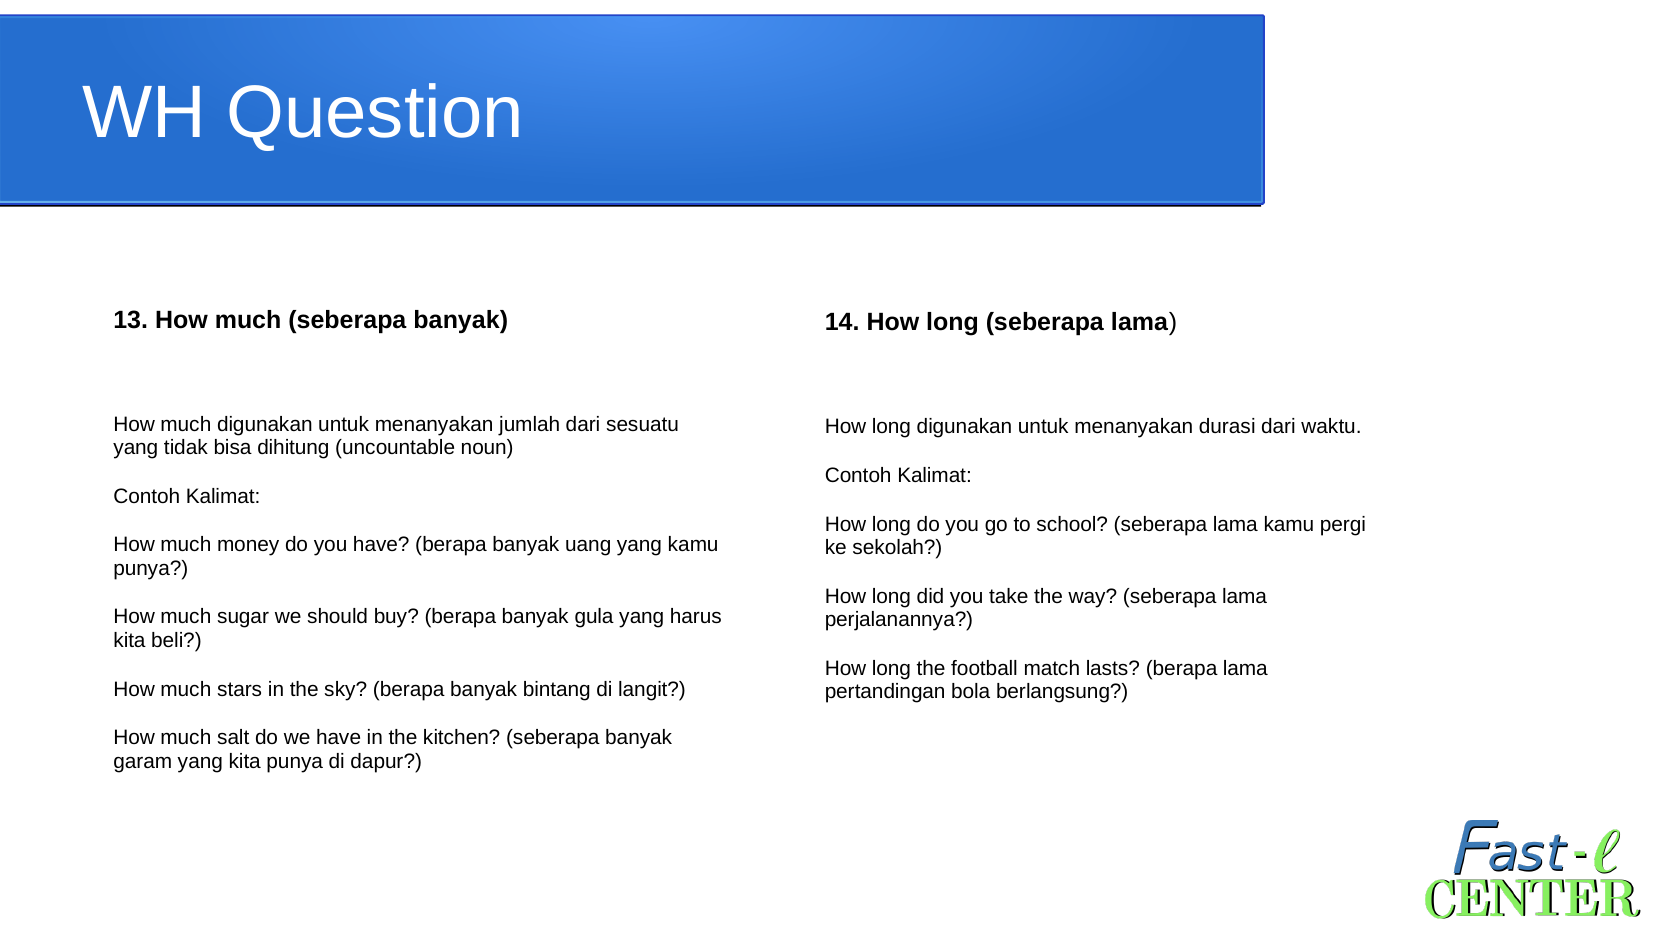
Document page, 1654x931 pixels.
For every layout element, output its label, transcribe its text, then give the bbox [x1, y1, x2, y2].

text_box 14. How long (seberapa lama) How long digunakan untuk menanyakan durasi dari waktu. Contoh Kalimat: How long do you go to school? (seberapa lama kamu pergi ke sekolah?) How long did you take the way? (seberapa lama perjalanannya?) How long the football match lasts? (berapa lama pertandingan bola berlangsung?) [810, 300, 1398, 711]
picture [1425, 820, 1641, 921]
title WH Question [82, 35, 1235, 189]
text_box 13. How much (seberapa banyak) How much digunakan untuk menanyakan jumlah dari sesuatu yang tidak bisa dihitung (uncountable noun) Contoh Kalimat: How much money do you have? (berapa banyak uang yang kamu punya?) How much sugar we should buy? (berapa banyak gula yang harus kita beli?) How much stars in the sky? (berapa banyak bintang di langit?) How much salt do we have in the kitchen? (seberapa banyak garam yang kita punya di dapur?) [98, 297, 738, 834]
